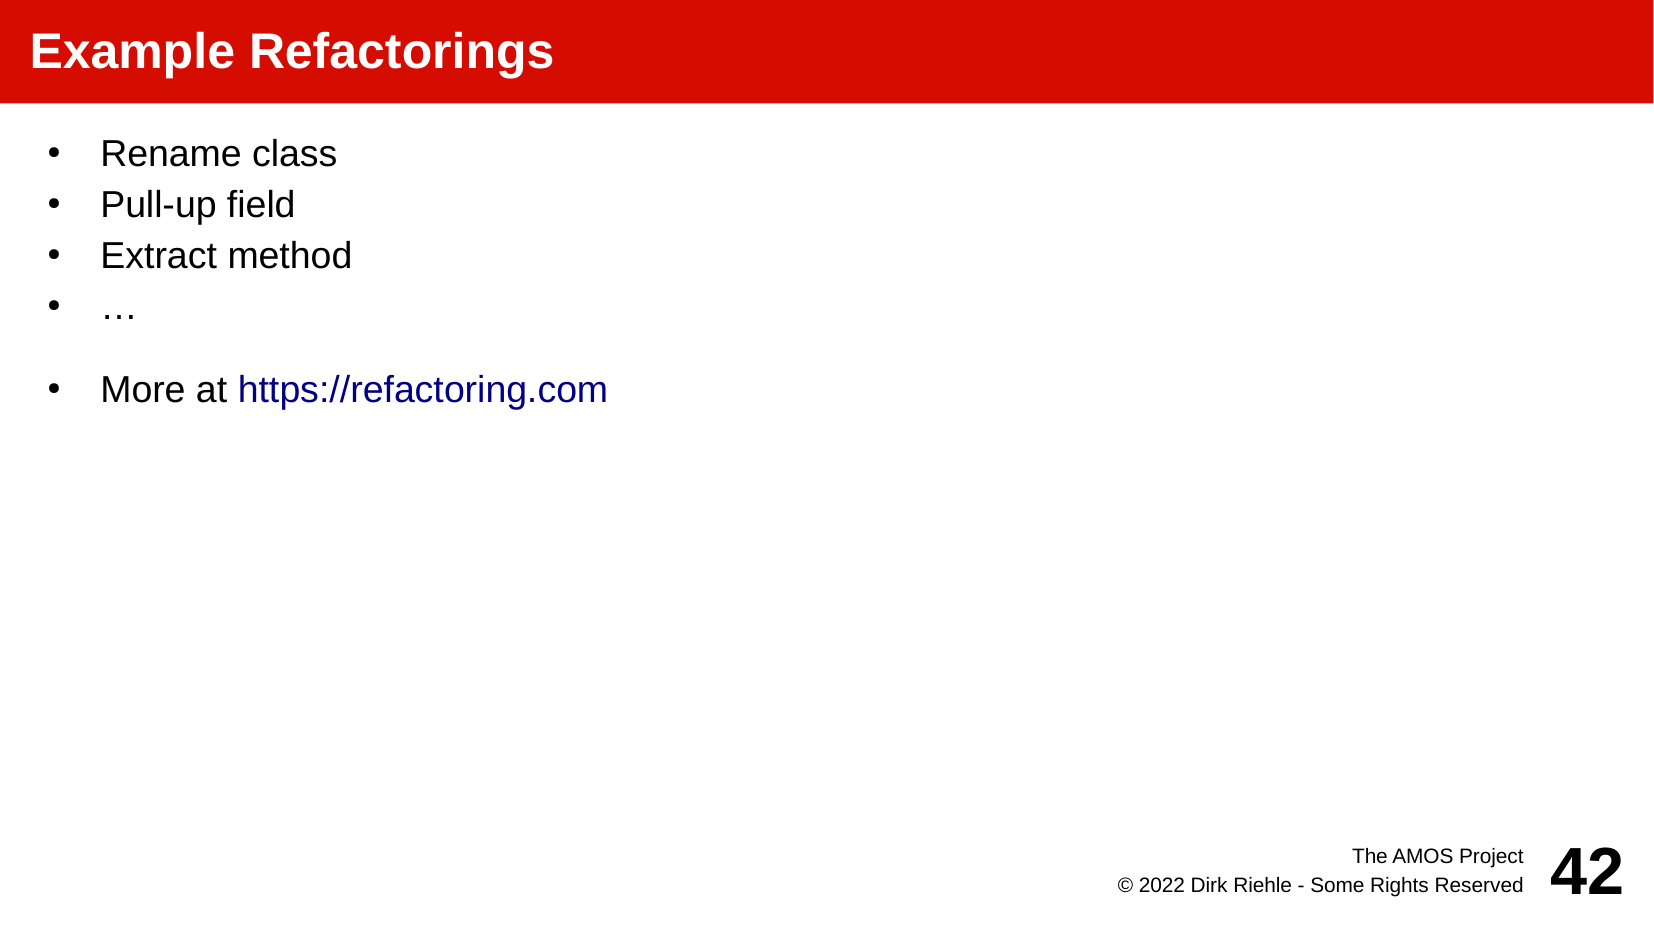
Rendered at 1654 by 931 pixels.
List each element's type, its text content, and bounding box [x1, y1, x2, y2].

list Rename class Pull-up field Extract method … More at https://refactoring.com [29, 132, 1625, 813]
title Example Refactorings [0, 0, 1654, 104]
